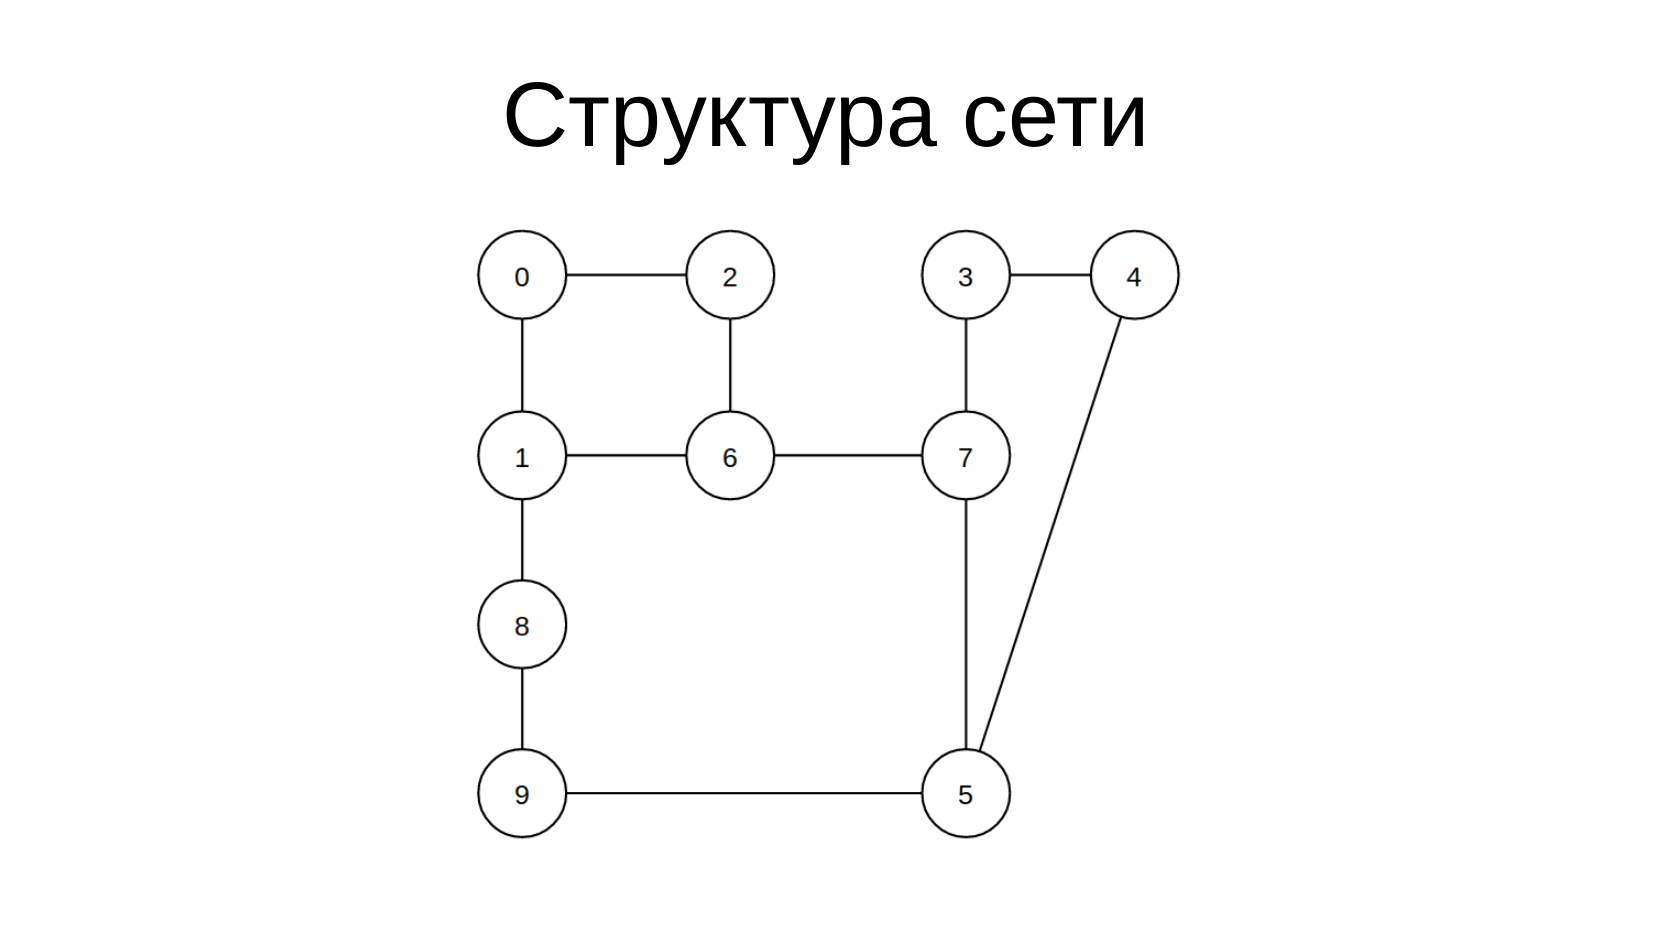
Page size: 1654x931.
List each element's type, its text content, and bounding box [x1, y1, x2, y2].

title Структура сети [82, 37, 1571, 193]
picture [466, 217, 1188, 845]
